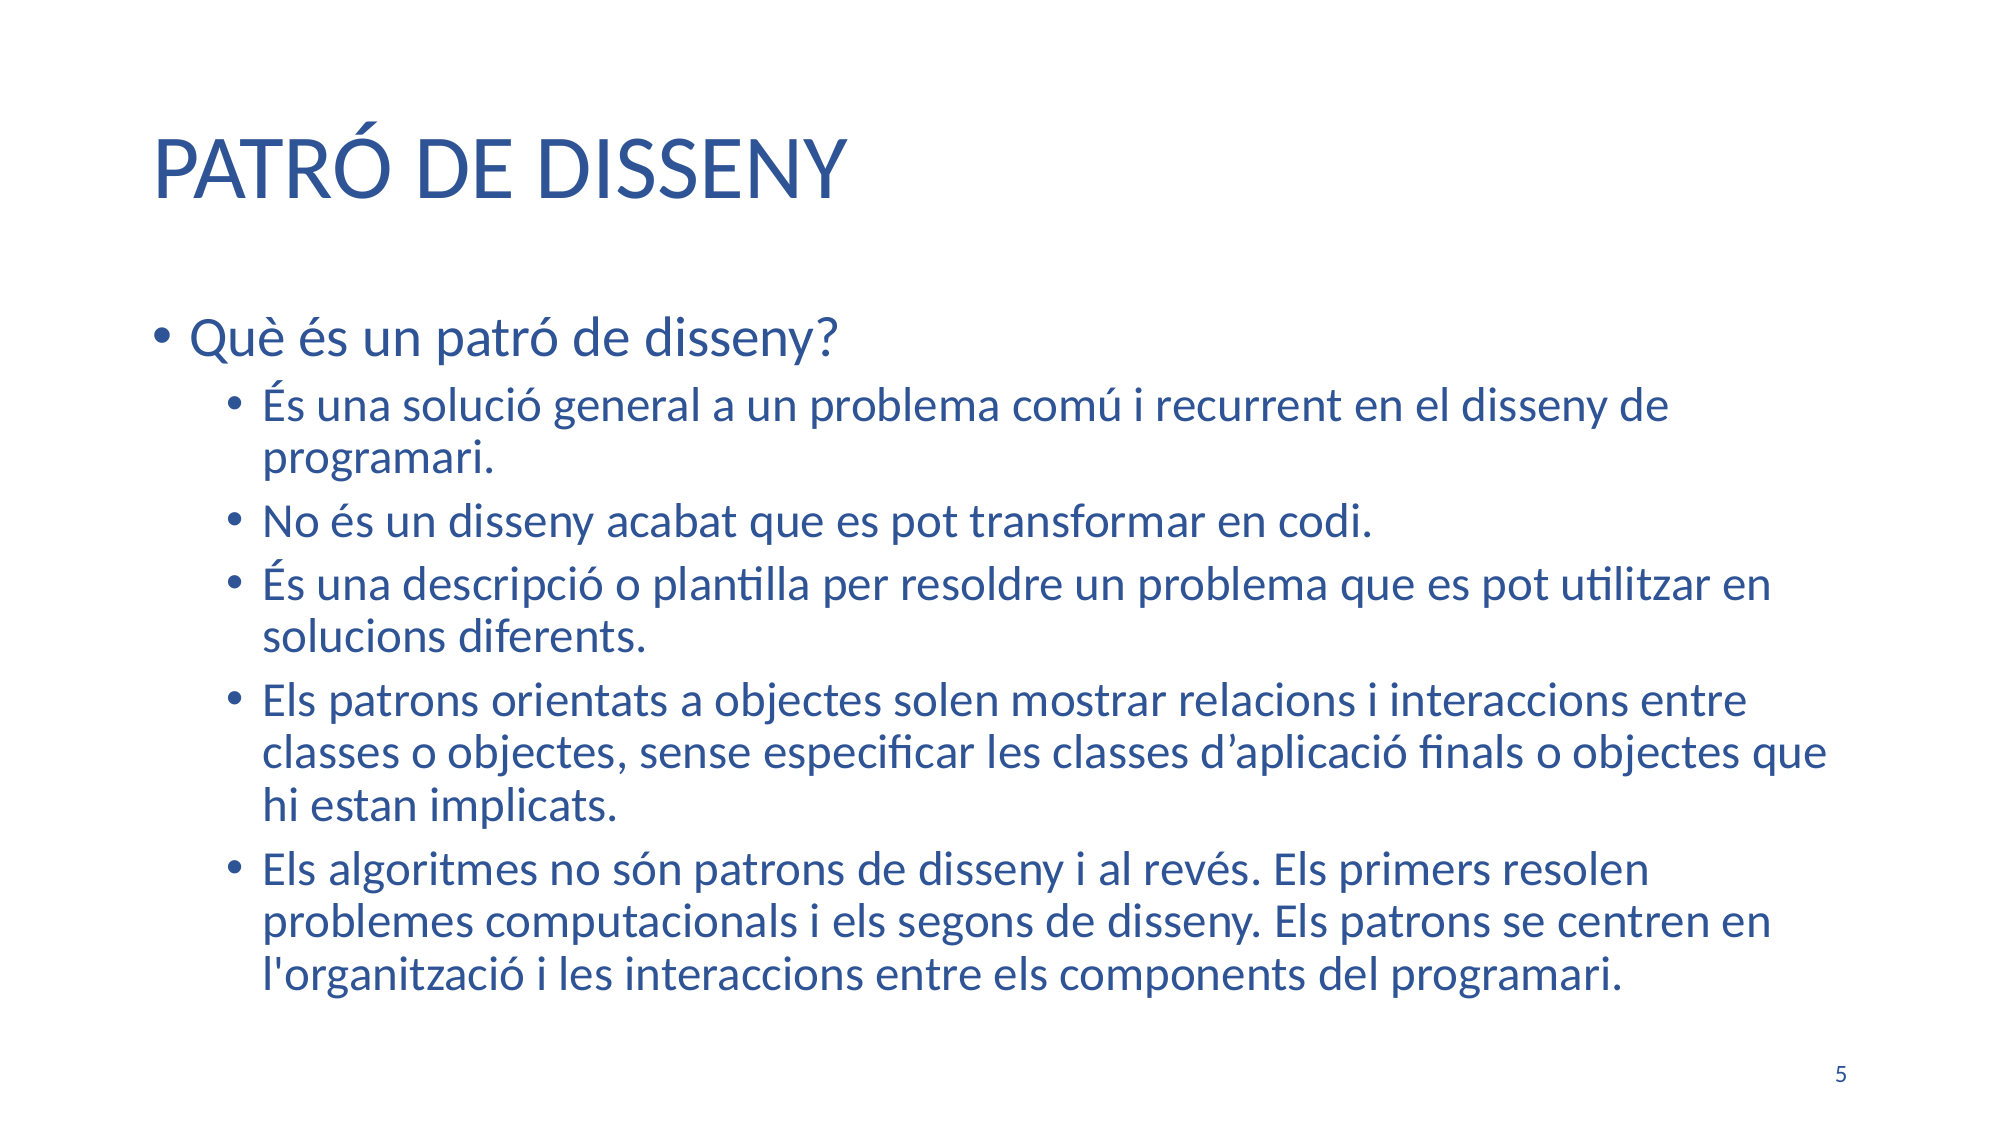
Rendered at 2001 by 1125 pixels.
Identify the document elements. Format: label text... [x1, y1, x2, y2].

list Què és un patró de disseny? És una solució general a un problema comú i recurrent en el disseny de programari. No és un disseny acabat que es pot transformar en codi. És una descripció o plantilla per resoldre un problema que es pot utilitzar en solucions diferents. Els patrons orientats a objectes solen mostrar relacions i interaccions entre classes o objectes, sense especificar les classes d’aplicació finals o objectes que hi estan implicats. Els algoritmes no són patrons de disseny i al revés. Els primers resolen problemes computacionals i els segons de disseny. Els patrons se centren en l'organització i les interaccions entre els components del programari. [137, 299, 1863, 1014]
slide_number <number> [1412, 1042, 1863, 1103]
title PATRÓ DE DISSENY [137, 59, 1863, 278]
